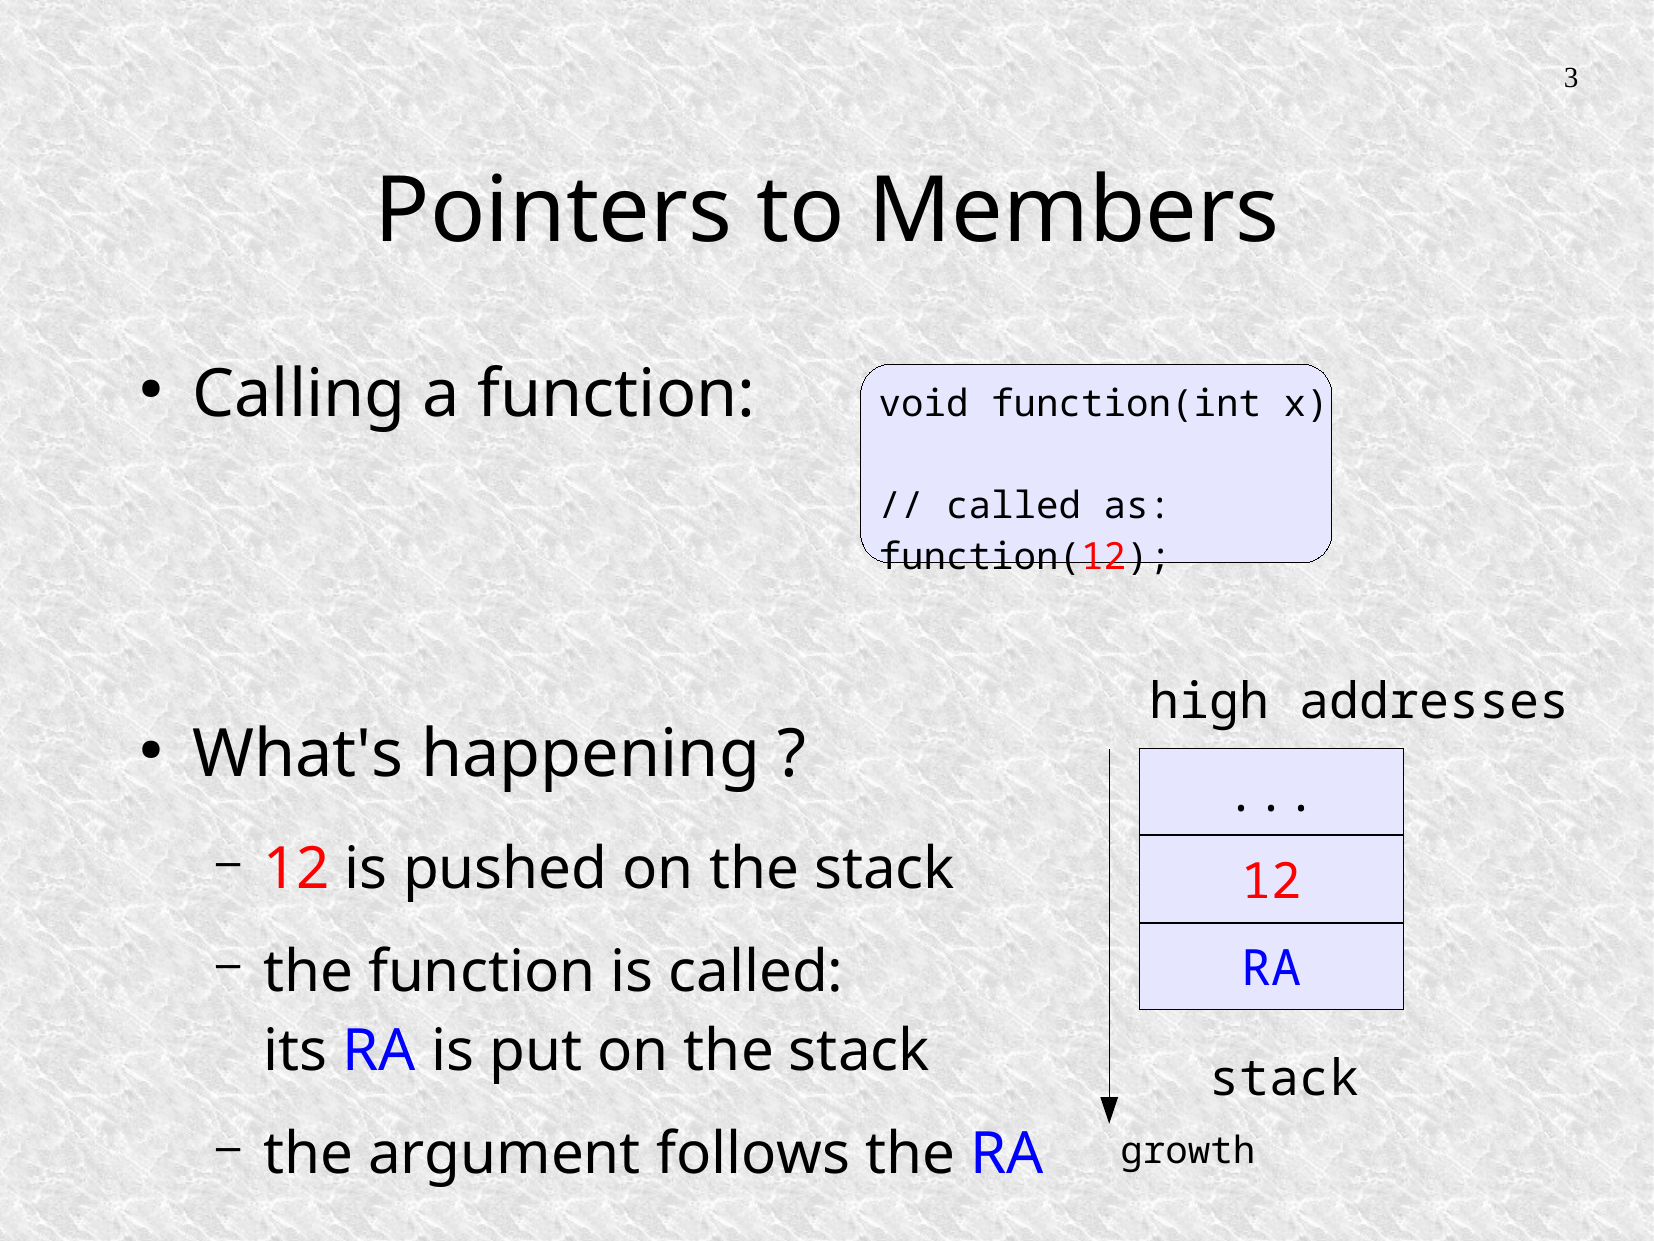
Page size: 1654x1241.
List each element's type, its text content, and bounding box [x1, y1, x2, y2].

list Calling a function: What's happening ? 12 is pushed on the stack the function is called: its RA is put on the stack the argument follows the RA [121, 344, 1534, 1127]
text_box void function(int x) // called as: function(12); [878, 376, 1329, 556]
text_box stack [1209, 1041, 1360, 1102]
text_box ... [1139, 748, 1404, 835]
text_box 12 [1139, 835, 1404, 923]
picture [0, 0, 1654, 1241]
text_box RA [1139, 923, 1404, 1010]
text_box growth [1120, 1123, 1256, 1169]
text_box high addresses [1149, 664, 1570, 725]
title Pointers to Members [121, 102, 1534, 311]
